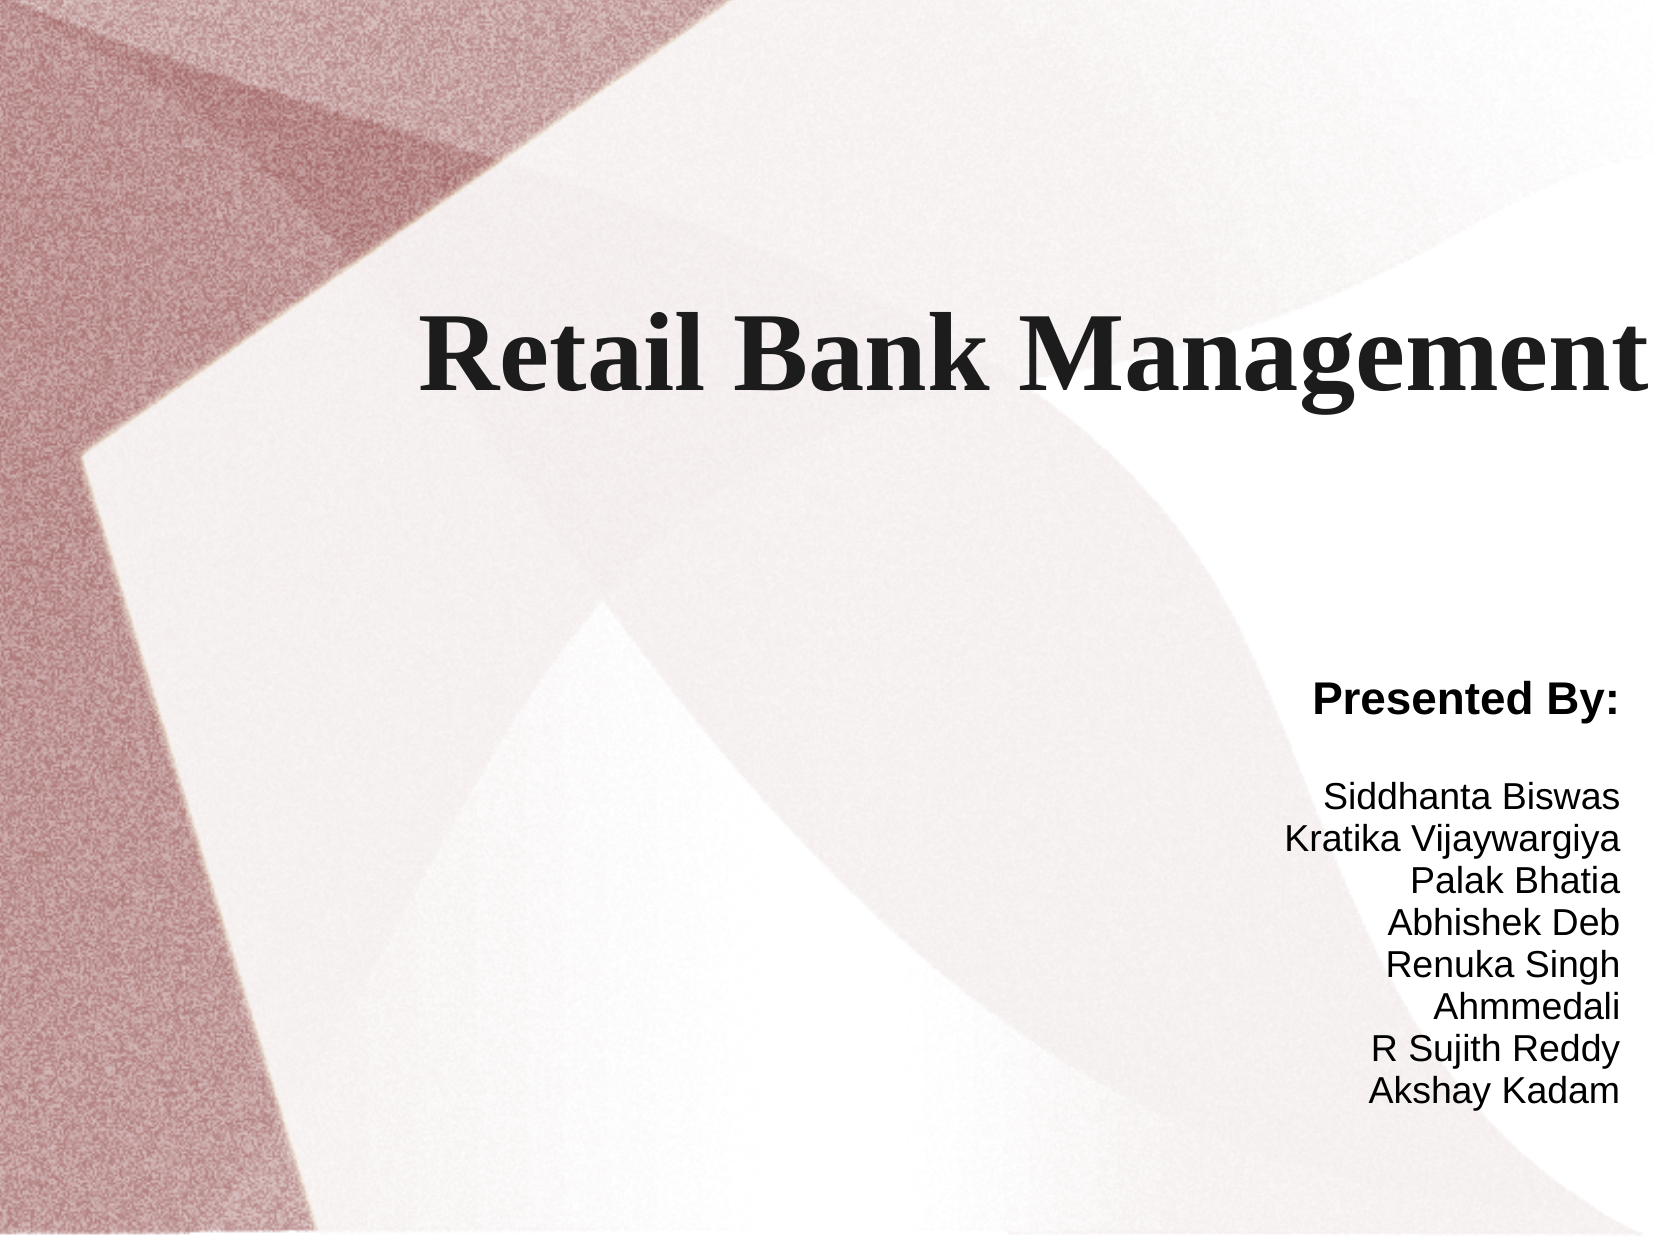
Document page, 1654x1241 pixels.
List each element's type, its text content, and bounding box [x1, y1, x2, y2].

text_box Presented By: Siddhanta Biswas Kratika Vijaywargiya Palak Bhatia Abhishek Deb Renuka Singh Ahmmedali R Sujith Reddy Akshay Kadam [840, 645, 1636, 1141]
title Retail Bank Management [300, 240, 1651, 464]
picture [0, 0, 1654, 1241]
